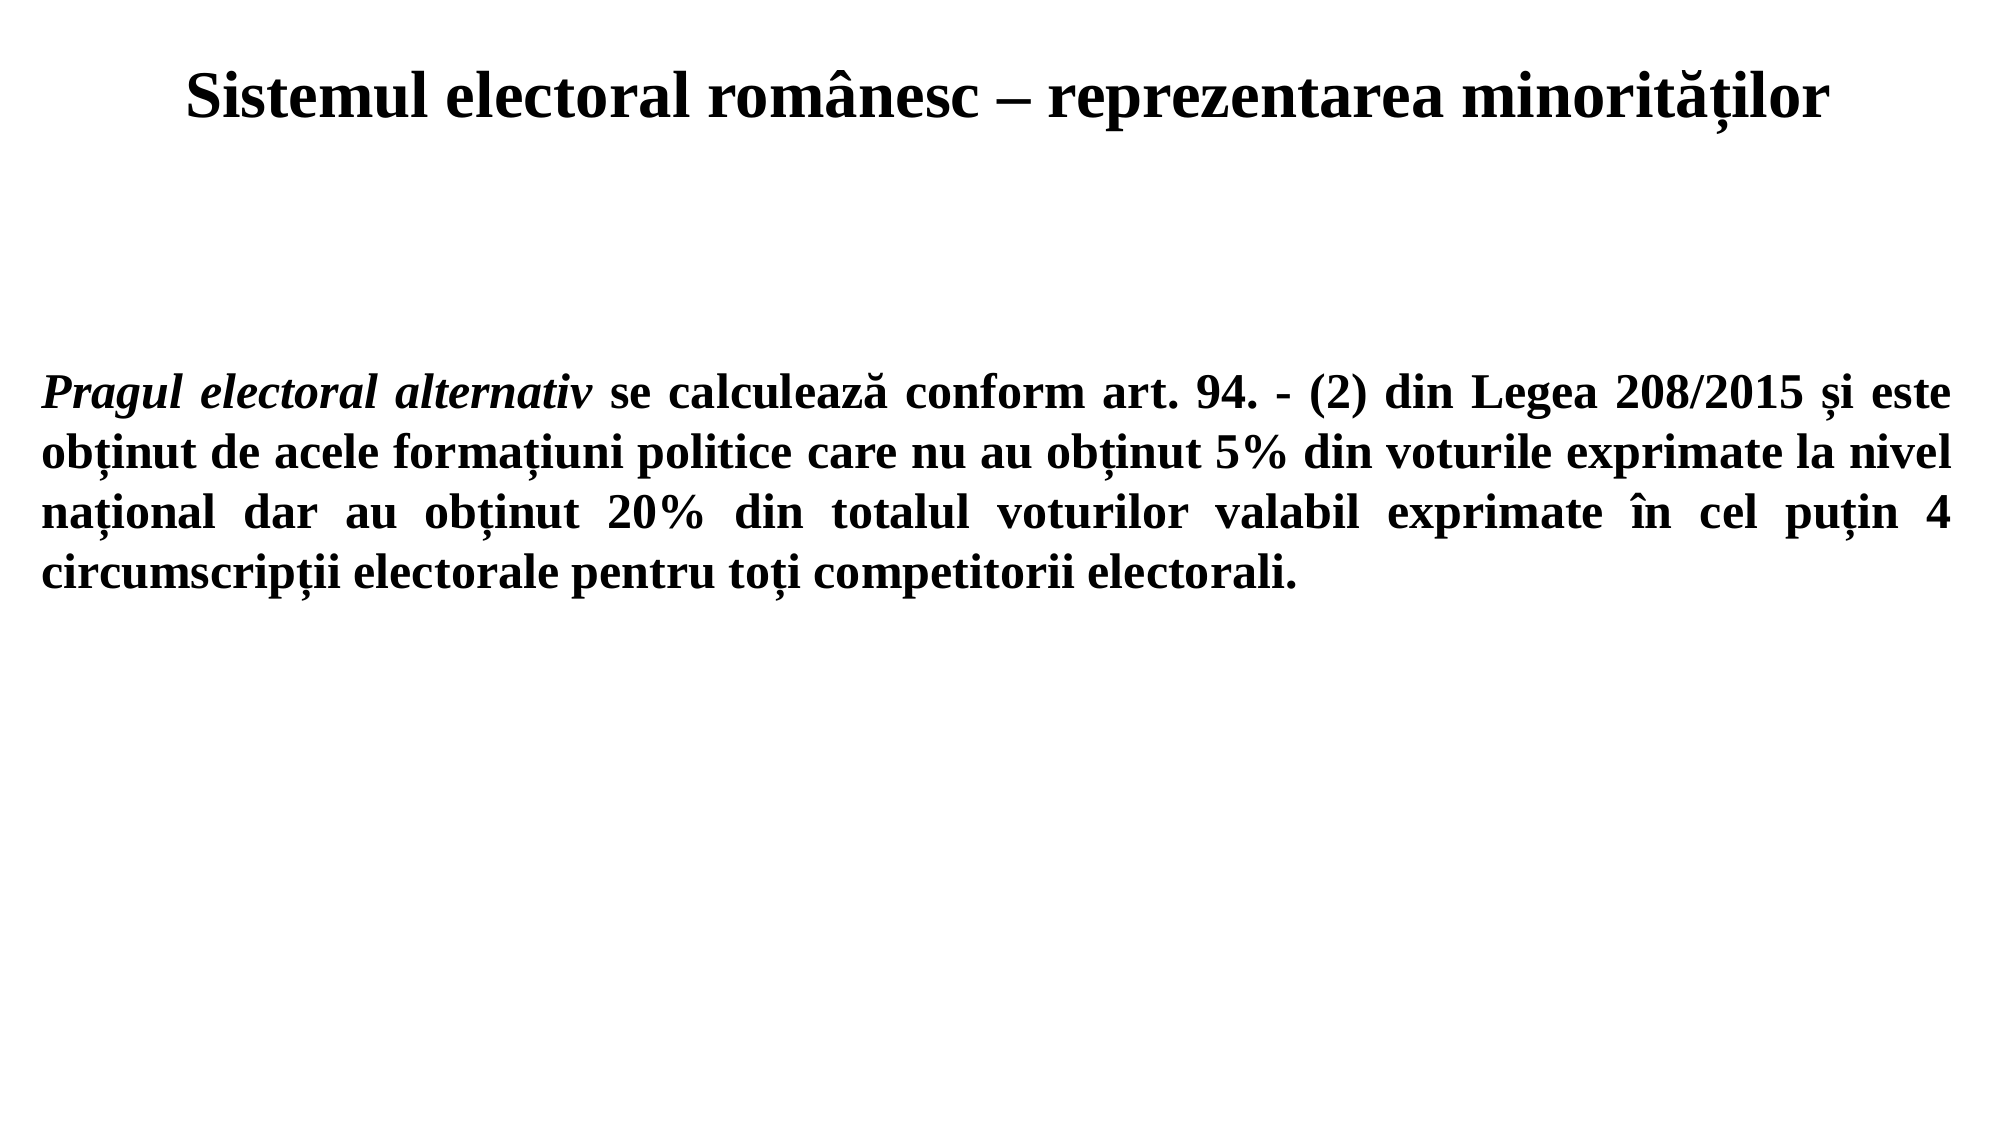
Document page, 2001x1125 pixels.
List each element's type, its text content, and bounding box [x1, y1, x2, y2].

text_box Pragul electoral alternativ se calculează conform art. 94. - (2) din Legea 208/2015 și este obținut de acele formațiuni politice care nu au obținut 5% din voturile exprimate la nivel național dar au obținut 20% din totalul voturilor valabil exprimate în cel puțin 4 circumscripții electorale pentru toți competitorii electorali. [27, 291, 1978, 606]
title Sistemul electoral românesc – reprezentarea minorităților [170, 31, 1864, 161]
